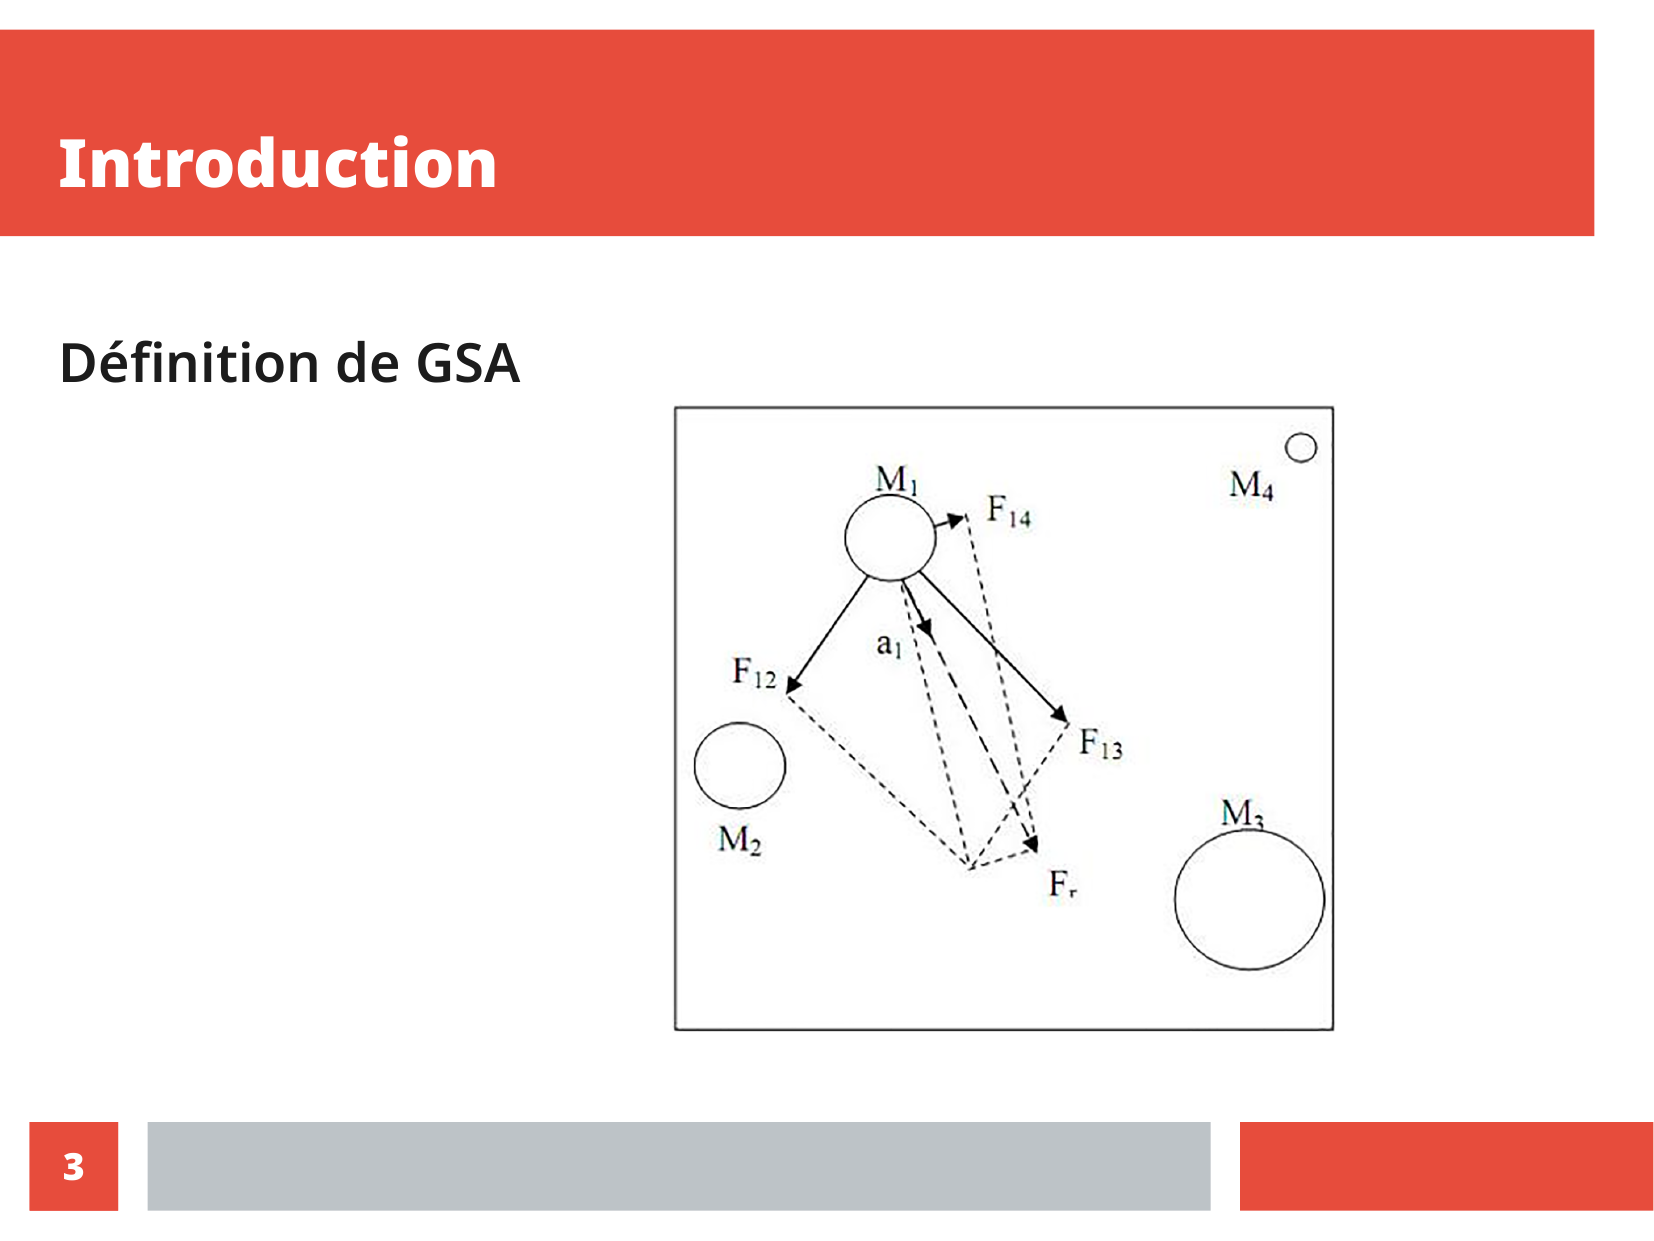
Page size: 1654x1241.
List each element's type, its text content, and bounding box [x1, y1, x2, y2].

title Introduction [59, 59, 1595, 207]
list Définition de GSA [59, 324, 1565, 1093]
picture [672, 403, 1337, 1033]
